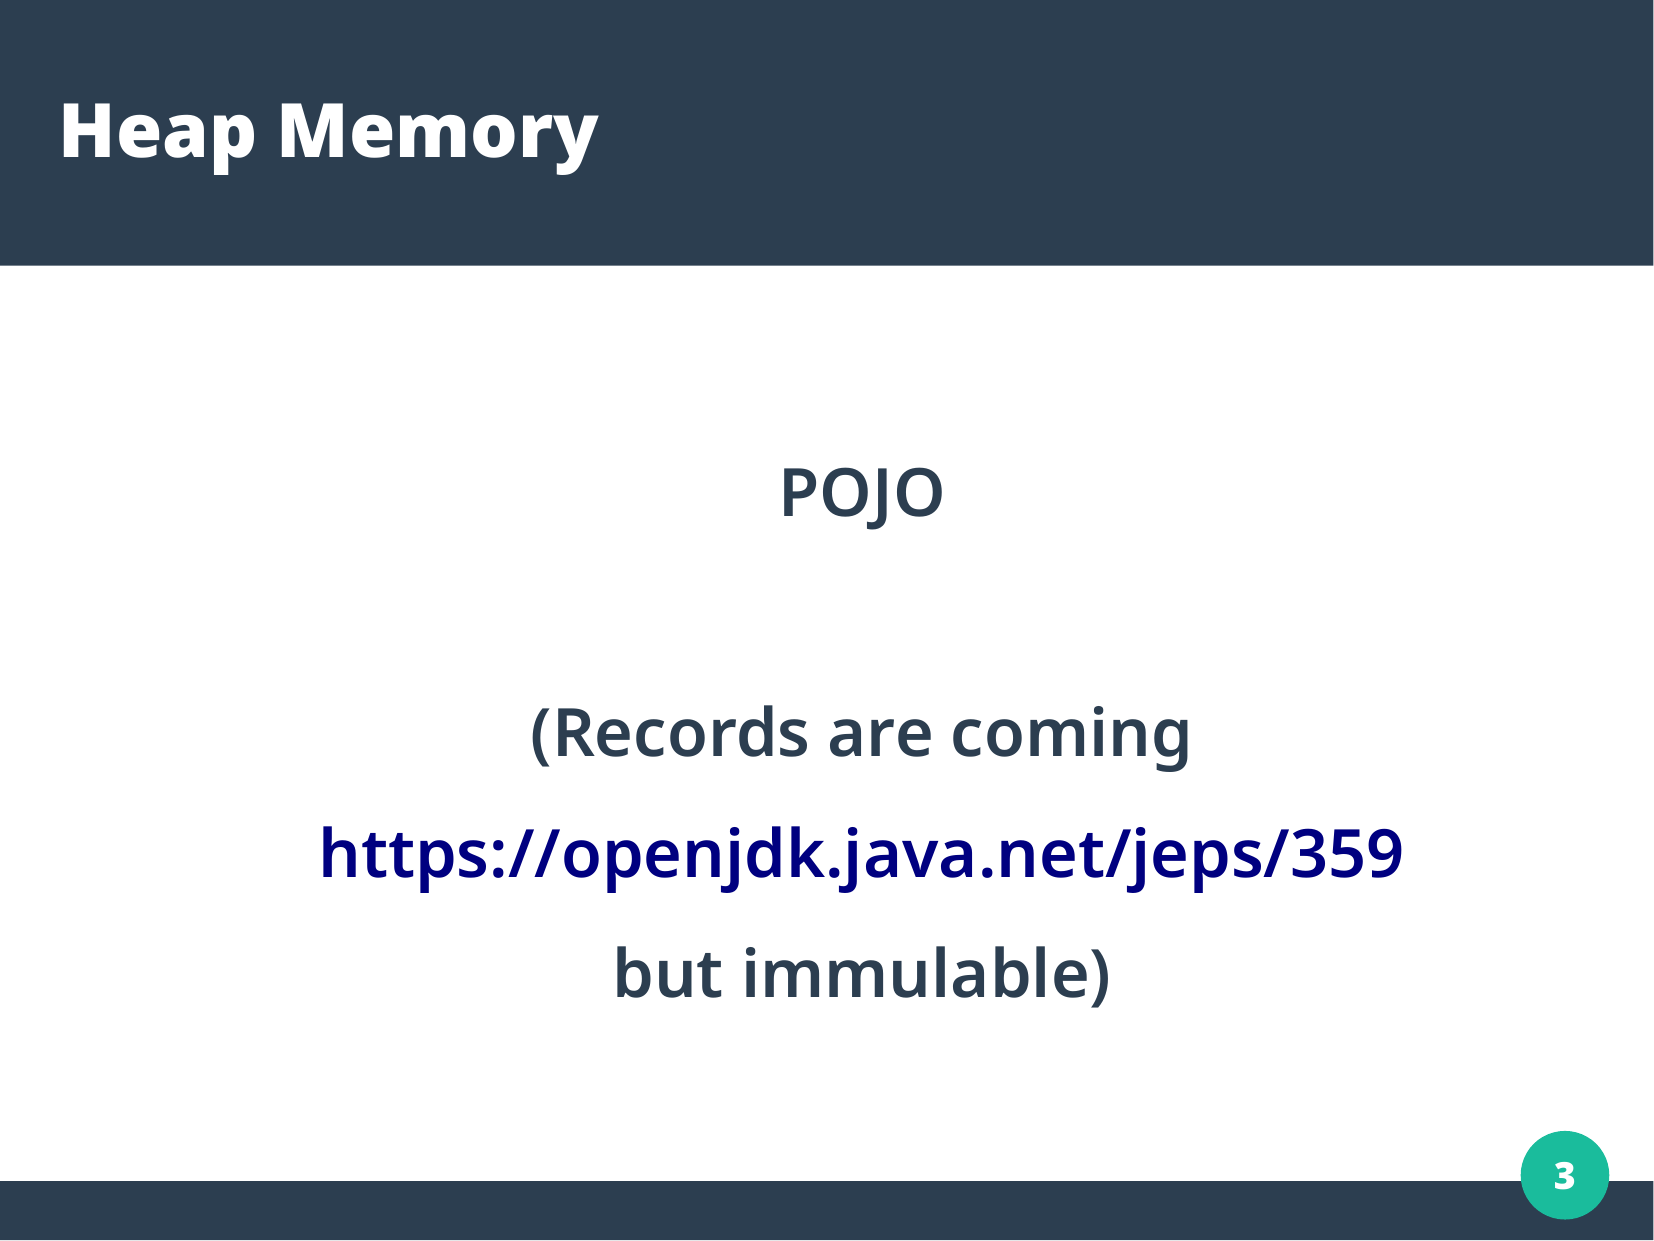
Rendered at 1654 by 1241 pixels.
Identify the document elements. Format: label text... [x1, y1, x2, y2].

list POJO (Records are coming https://openjdk.java.net/jeps/359 but immulable) [59, 324, 1595, 1152]
title Heap Memory [59, 49, 1595, 207]
